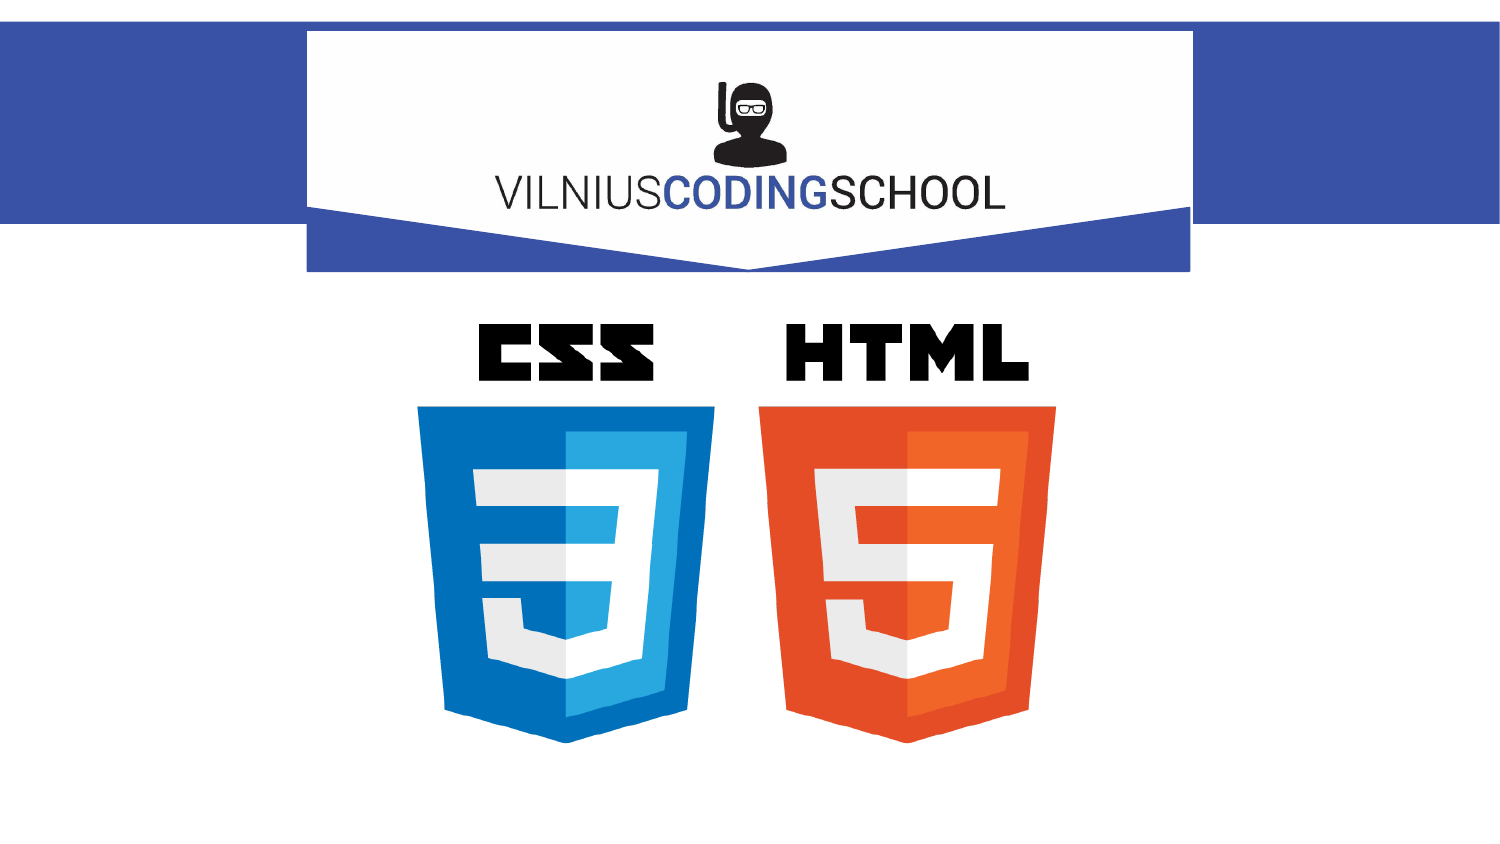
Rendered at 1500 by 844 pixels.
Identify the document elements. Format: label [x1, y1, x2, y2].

picture [307, 31, 1193, 272]
text_box [307, 207, 1190, 272]
picture [758, 322, 1057, 745]
picture [416, 322, 715, 745]
